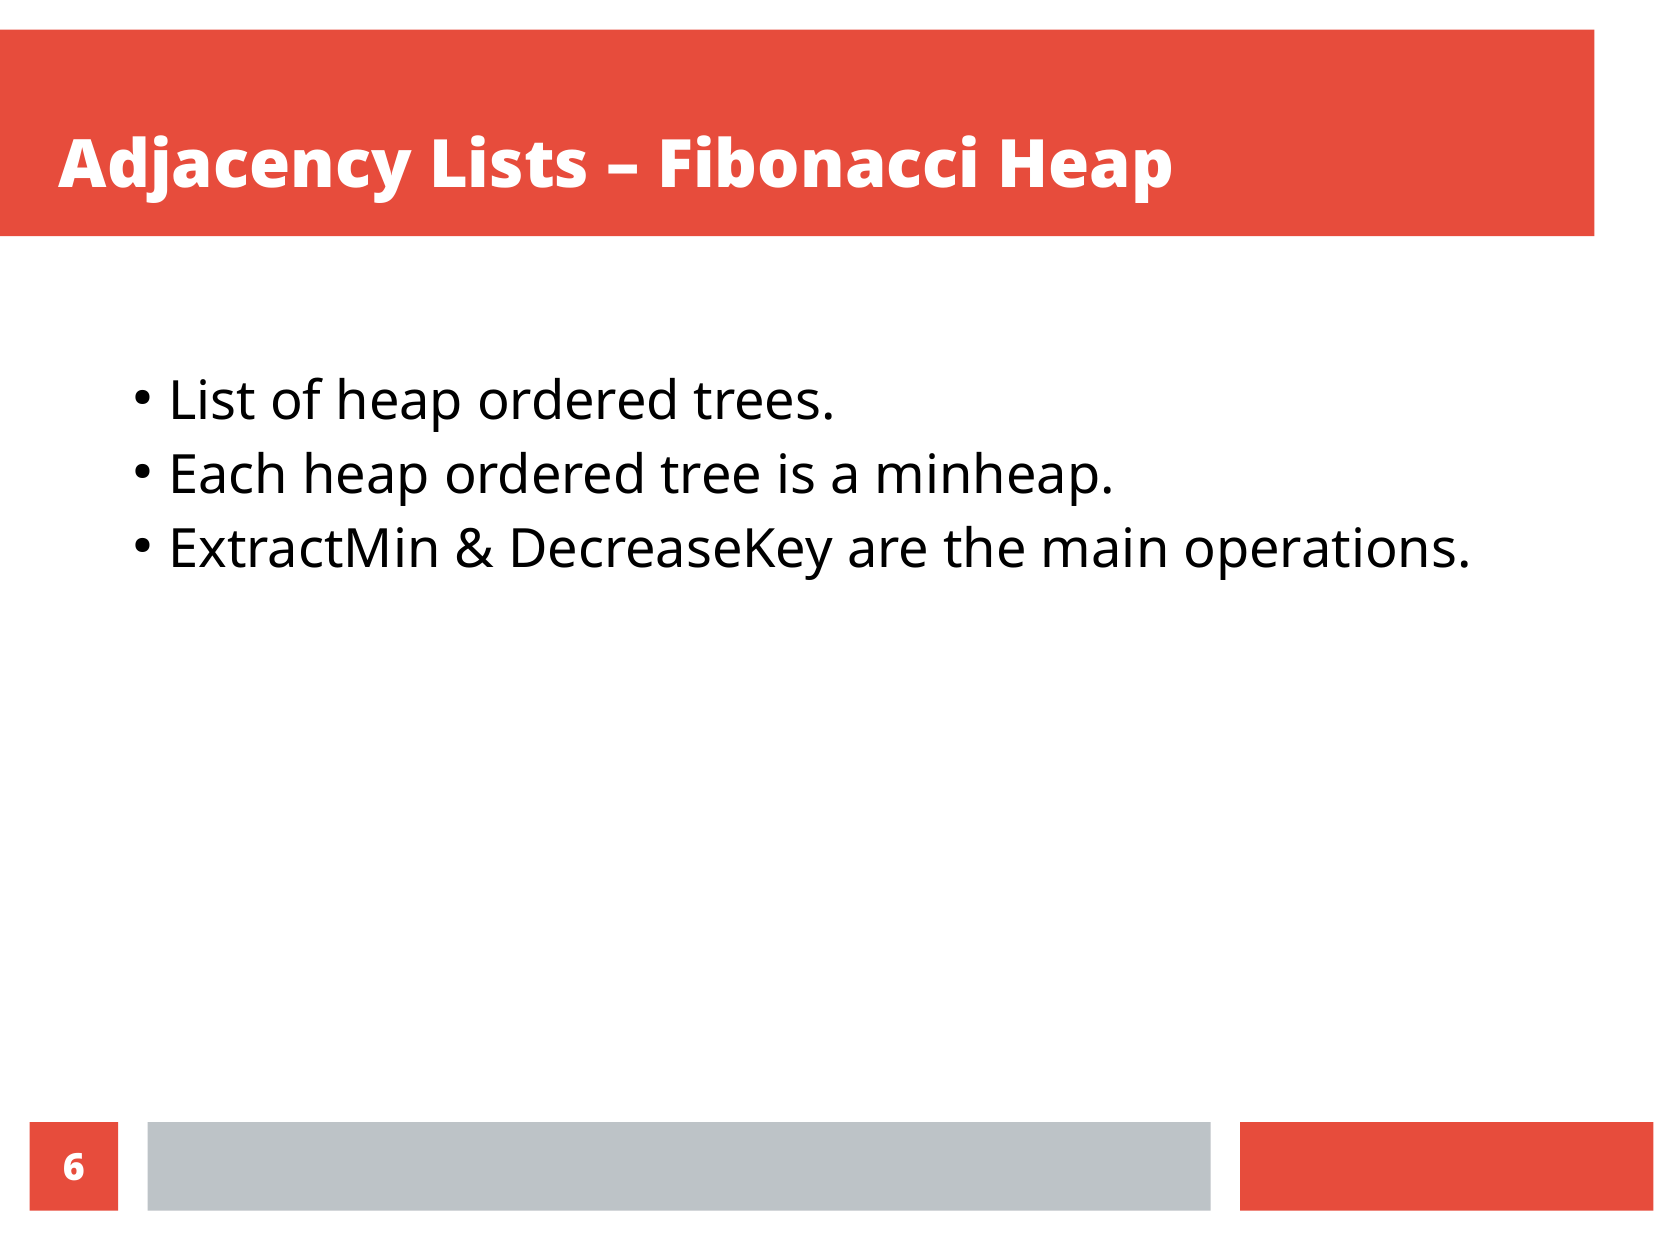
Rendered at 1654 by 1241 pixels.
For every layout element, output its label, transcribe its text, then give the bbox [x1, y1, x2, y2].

title Adjacency Lists – Fibonacci Heap [59, 59, 1595, 207]
text_box List of heap ordered trees. Each heap ordered tree is a minheap. ExtractMin & DecreaseKey are the main operations. [118, 354, 1536, 574]
